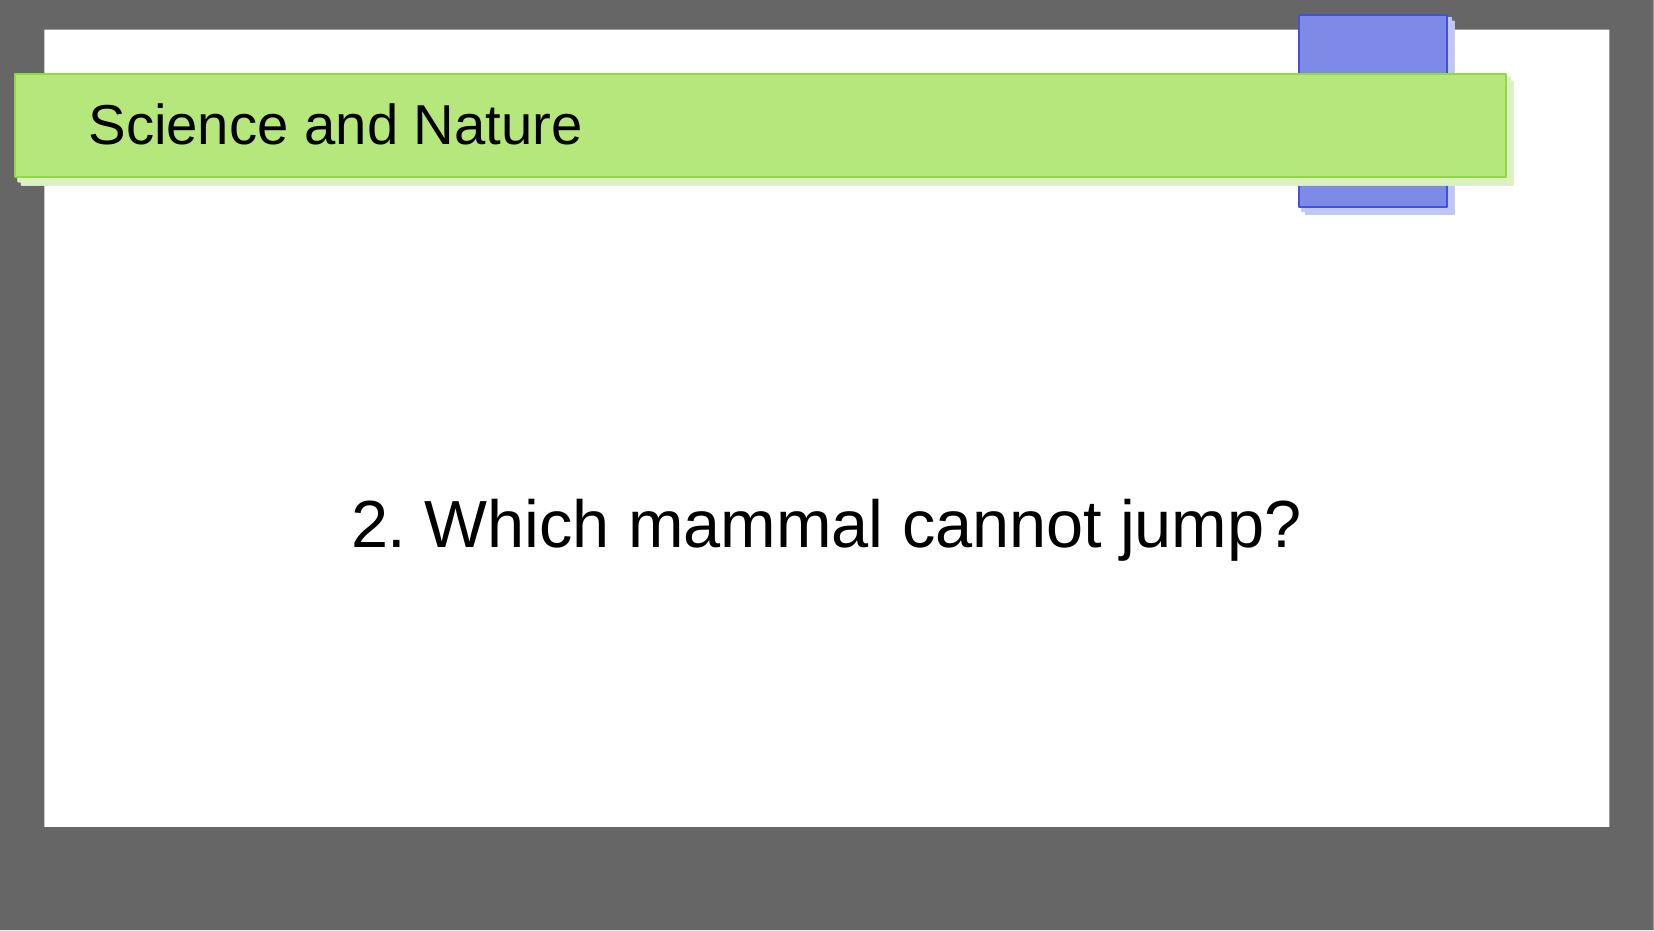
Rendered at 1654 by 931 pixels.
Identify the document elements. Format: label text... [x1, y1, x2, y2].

title Science and Nature [88, 73, 1506, 178]
text_box 2. Which mammal cannot jump? [88, 236, 1565, 813]
